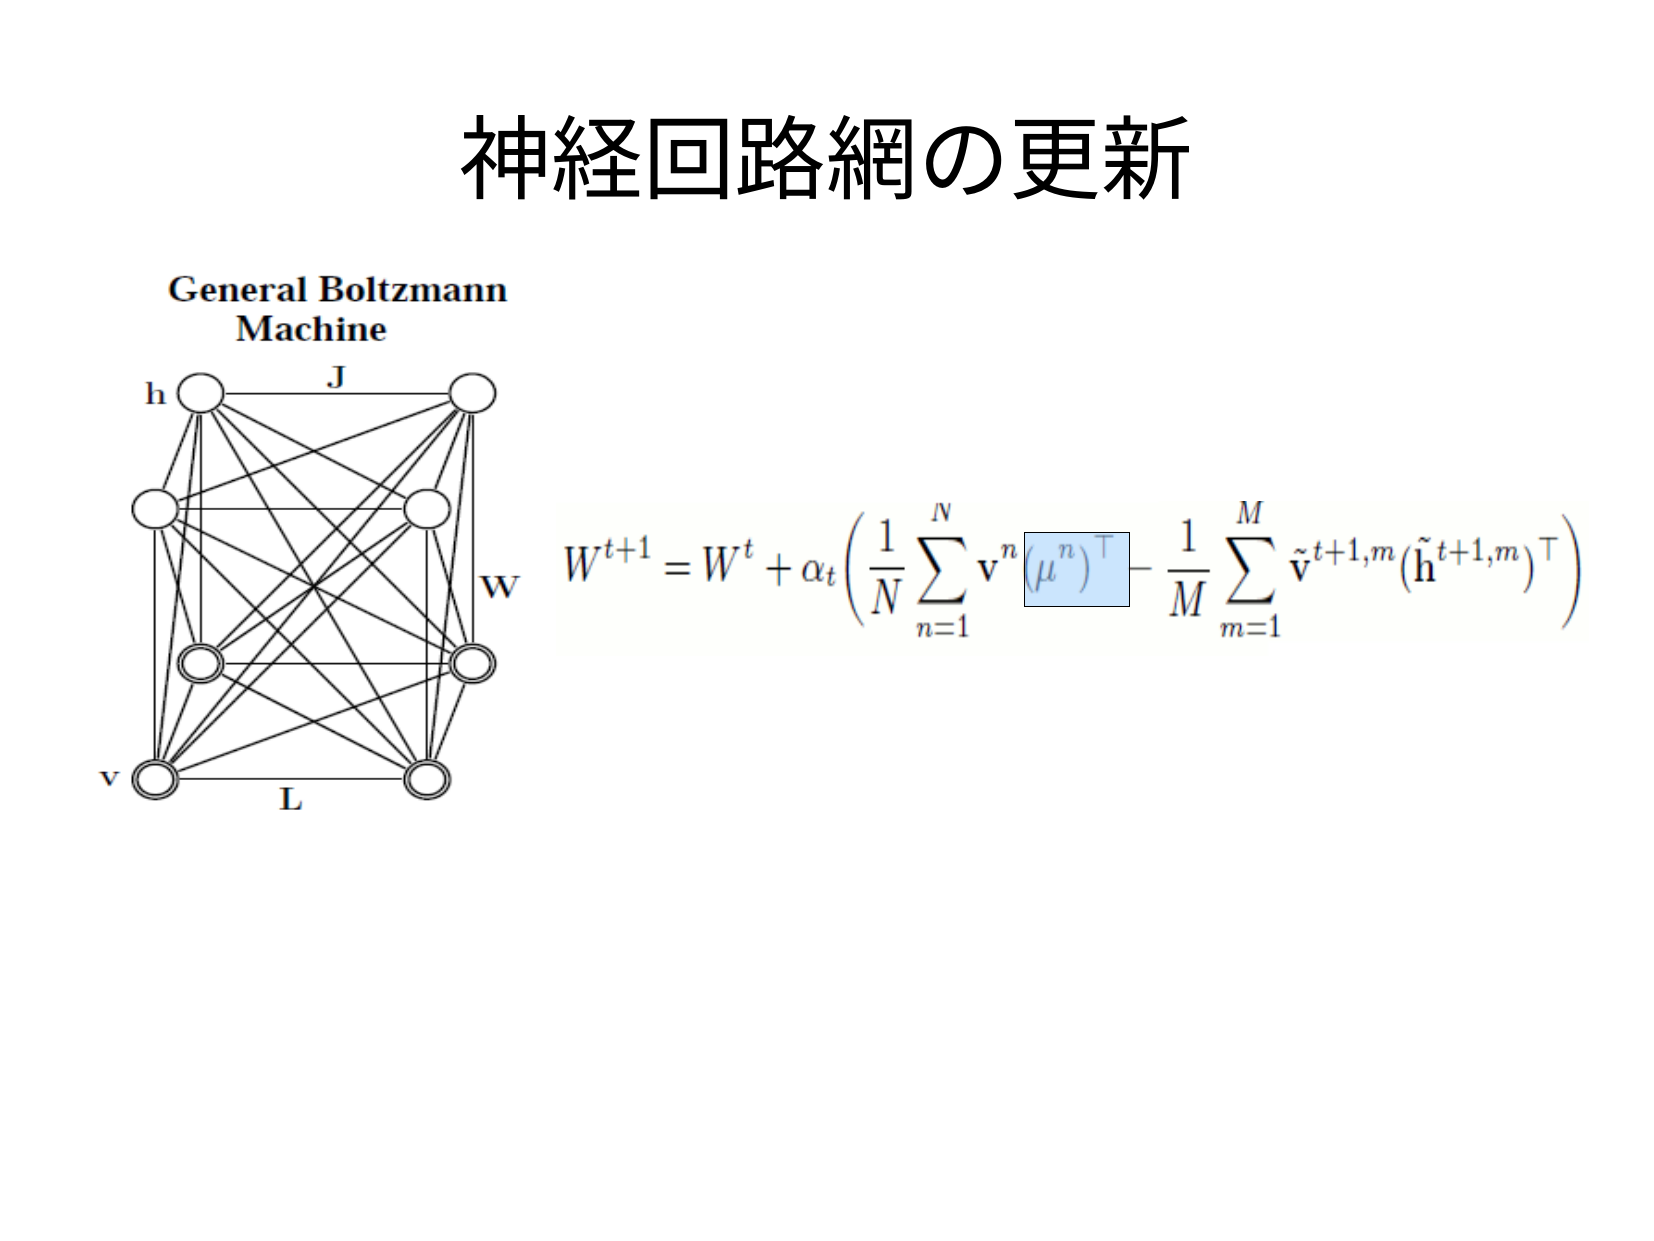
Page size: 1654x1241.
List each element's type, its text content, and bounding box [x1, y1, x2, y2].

picture [82, 259, 541, 821]
text_box [1024, 532, 1130, 607]
title 神経回路網の更新 [82, 56, 1571, 250]
picture [556, 501, 1589, 656]
